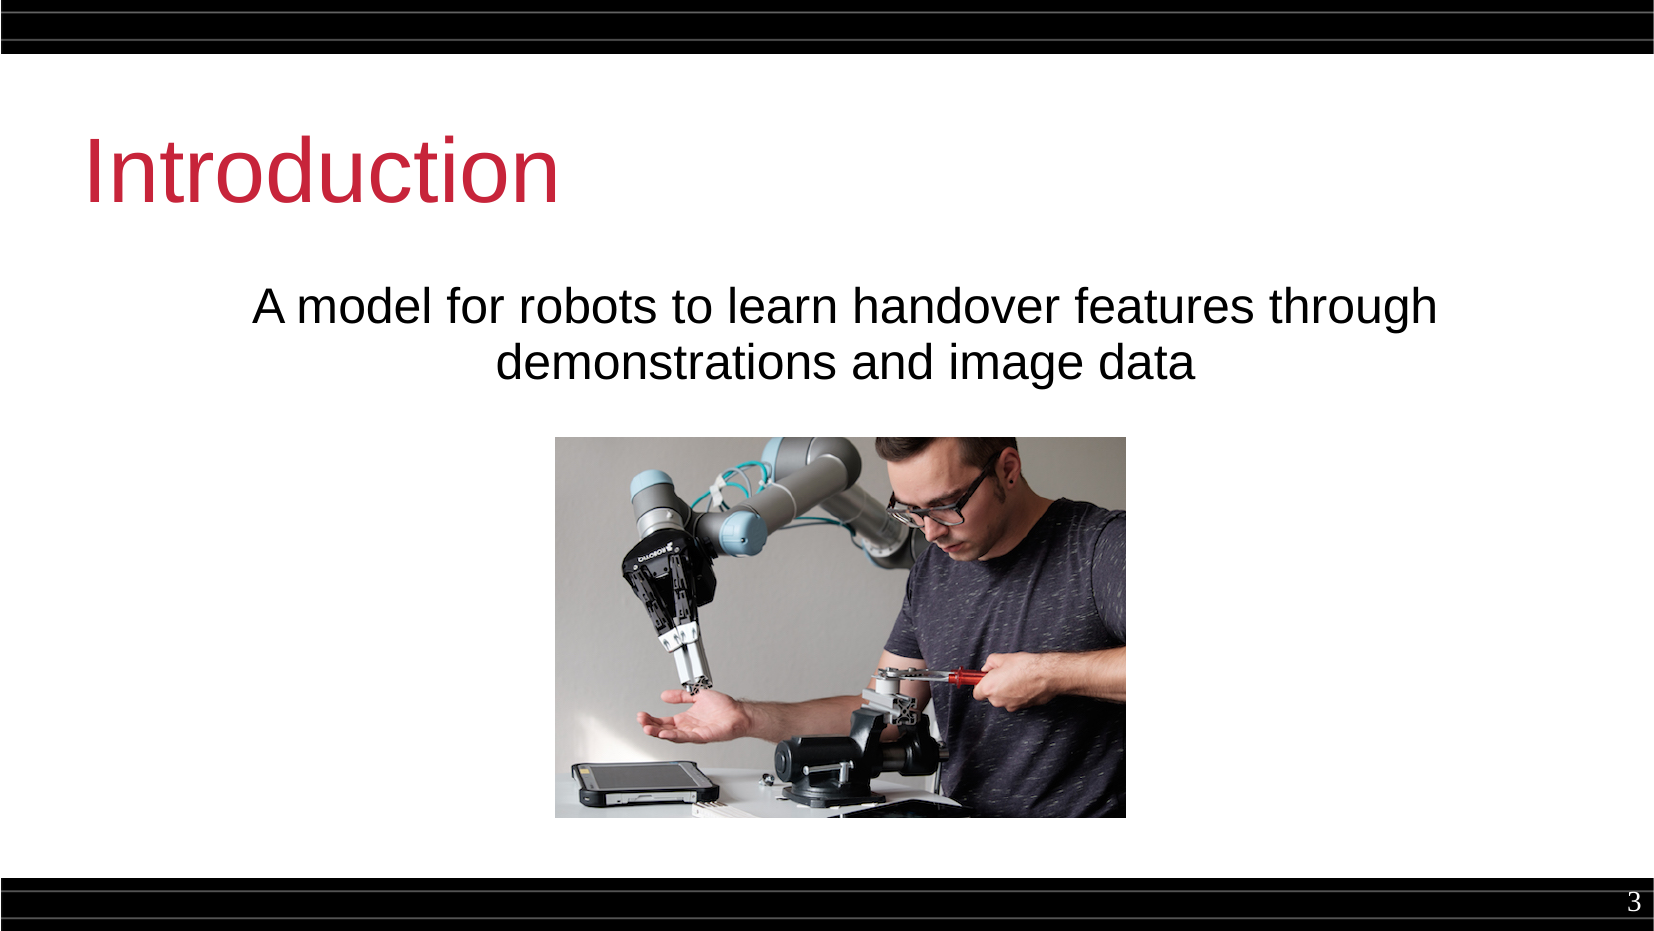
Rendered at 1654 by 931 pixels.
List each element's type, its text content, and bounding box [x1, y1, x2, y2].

title Introduction [82, 92, 1571, 249]
list A model for robots to learn handover features through demonstrations and image data [75, 278, 1564, 391]
picture [1, 0, 1654, 54]
picture [555, 437, 1126, 818]
picture [1, 878, 1654, 931]
